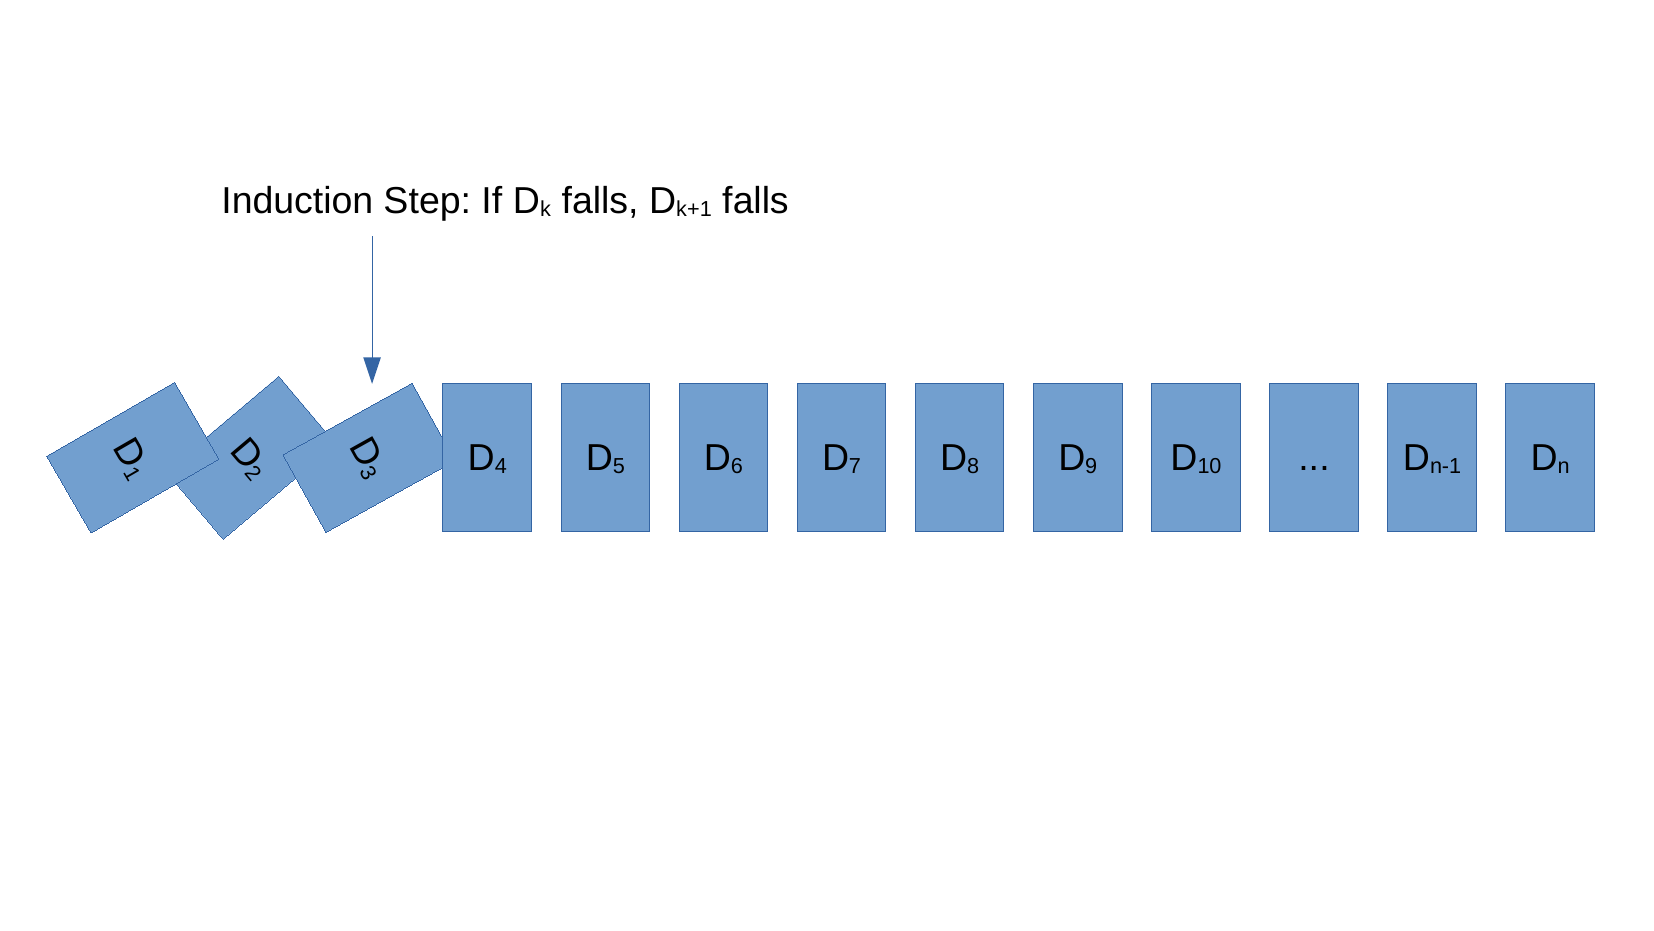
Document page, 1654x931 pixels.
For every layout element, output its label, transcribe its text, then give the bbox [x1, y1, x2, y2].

text_box Dn [1505, 383, 1595, 532]
text_box ... [1269, 383, 1359, 532]
text_box D5 [561, 383, 650, 532]
text_box Induction Step: If Dk falls, Dk+1 falls [206, 171, 804, 229]
text_box D9 [1033, 383, 1123, 532]
text_box D1 [46, 382, 219, 533]
text_box D8 [915, 383, 1004, 532]
text_box Dn-1 [1387, 383, 1477, 532]
text_box D4 [442, 383, 532, 532]
text_box D10 [1151, 383, 1241, 532]
text_box D7 [797, 383, 886, 532]
text_box D3 [283, 383, 442, 533]
text_box D2 [176, 376, 325, 540]
text_box D6 [679, 383, 768, 532]
